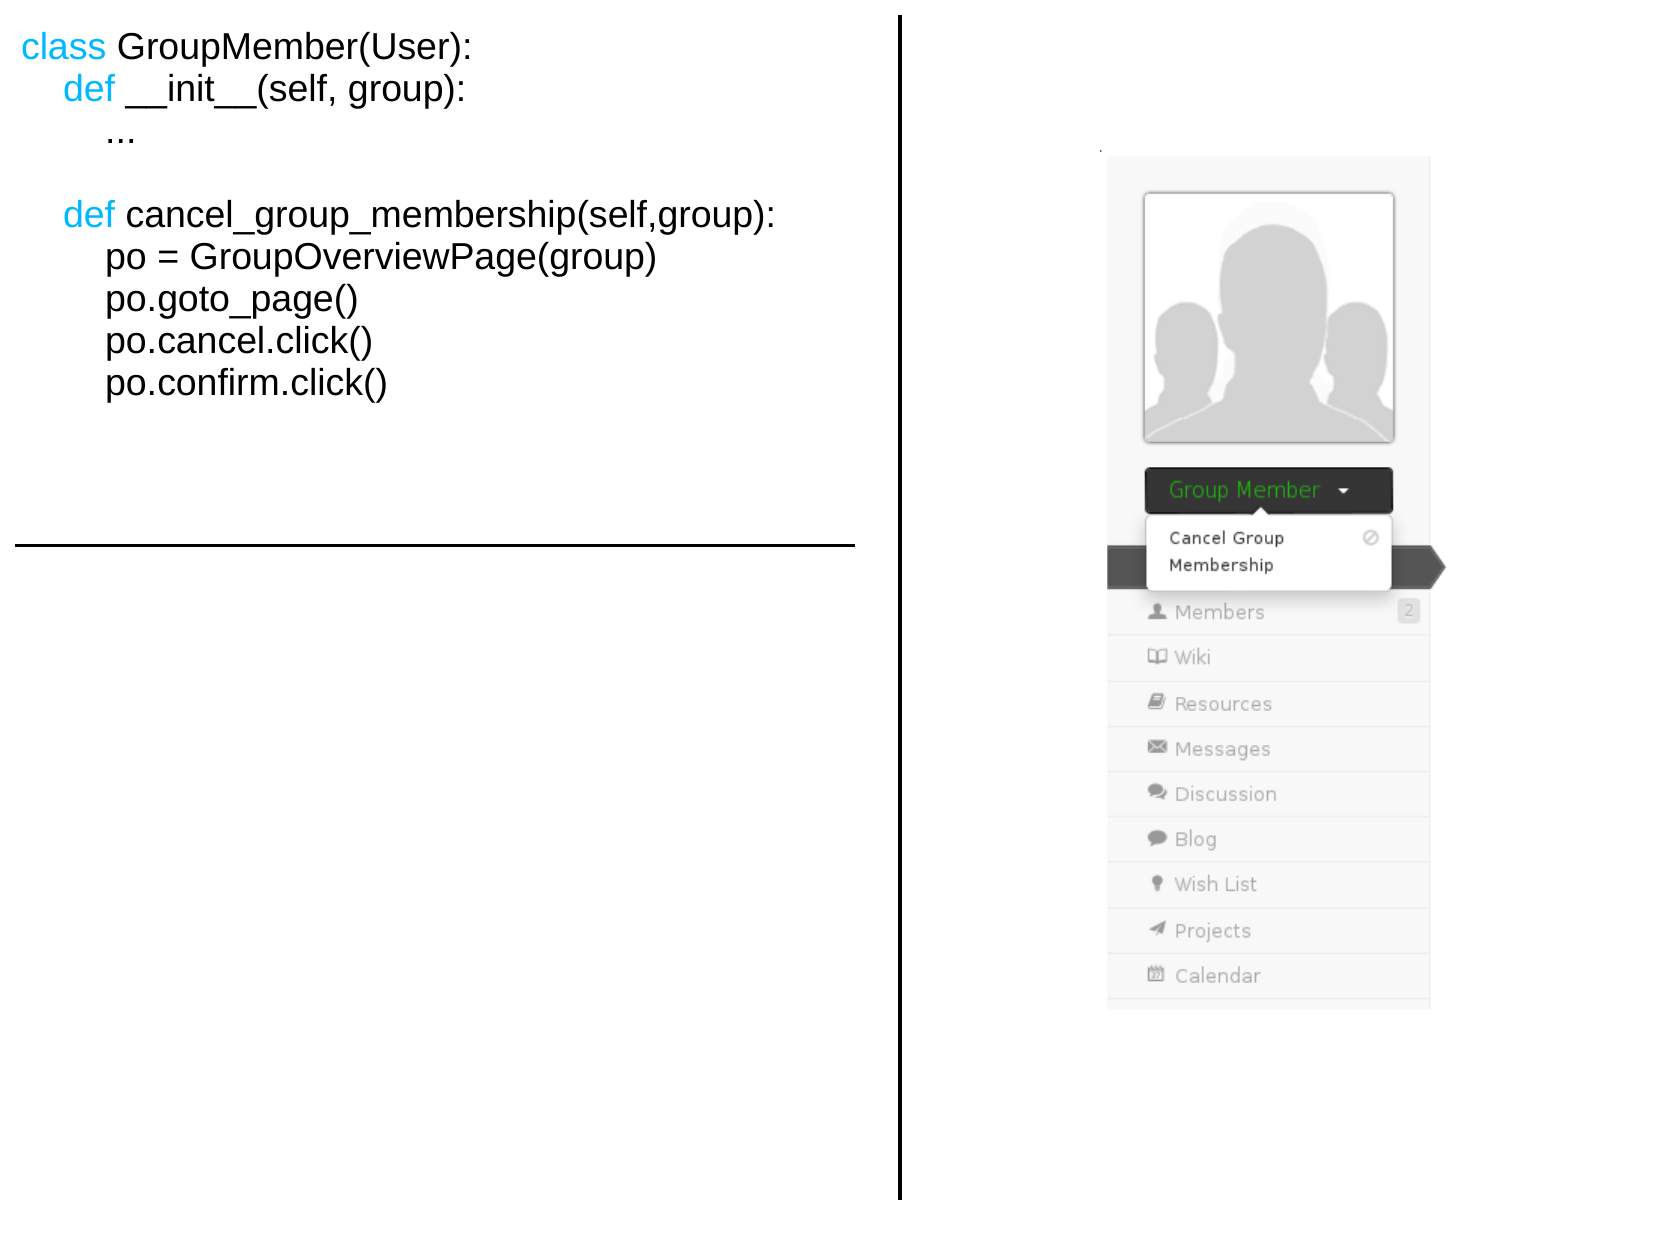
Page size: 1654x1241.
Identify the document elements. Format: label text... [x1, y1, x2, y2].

text_box class GroupMember(User): def __init__(self, group): ... def cancel_group_membership(self,group): po = GroupOverviewPage(group) po.goto_page() po.cancel.click() po.confirm.click() [6, 18, 792, 412]
text_box [6, 20, 862, 1230]
picture [1100, 149, 1452, 1010]
